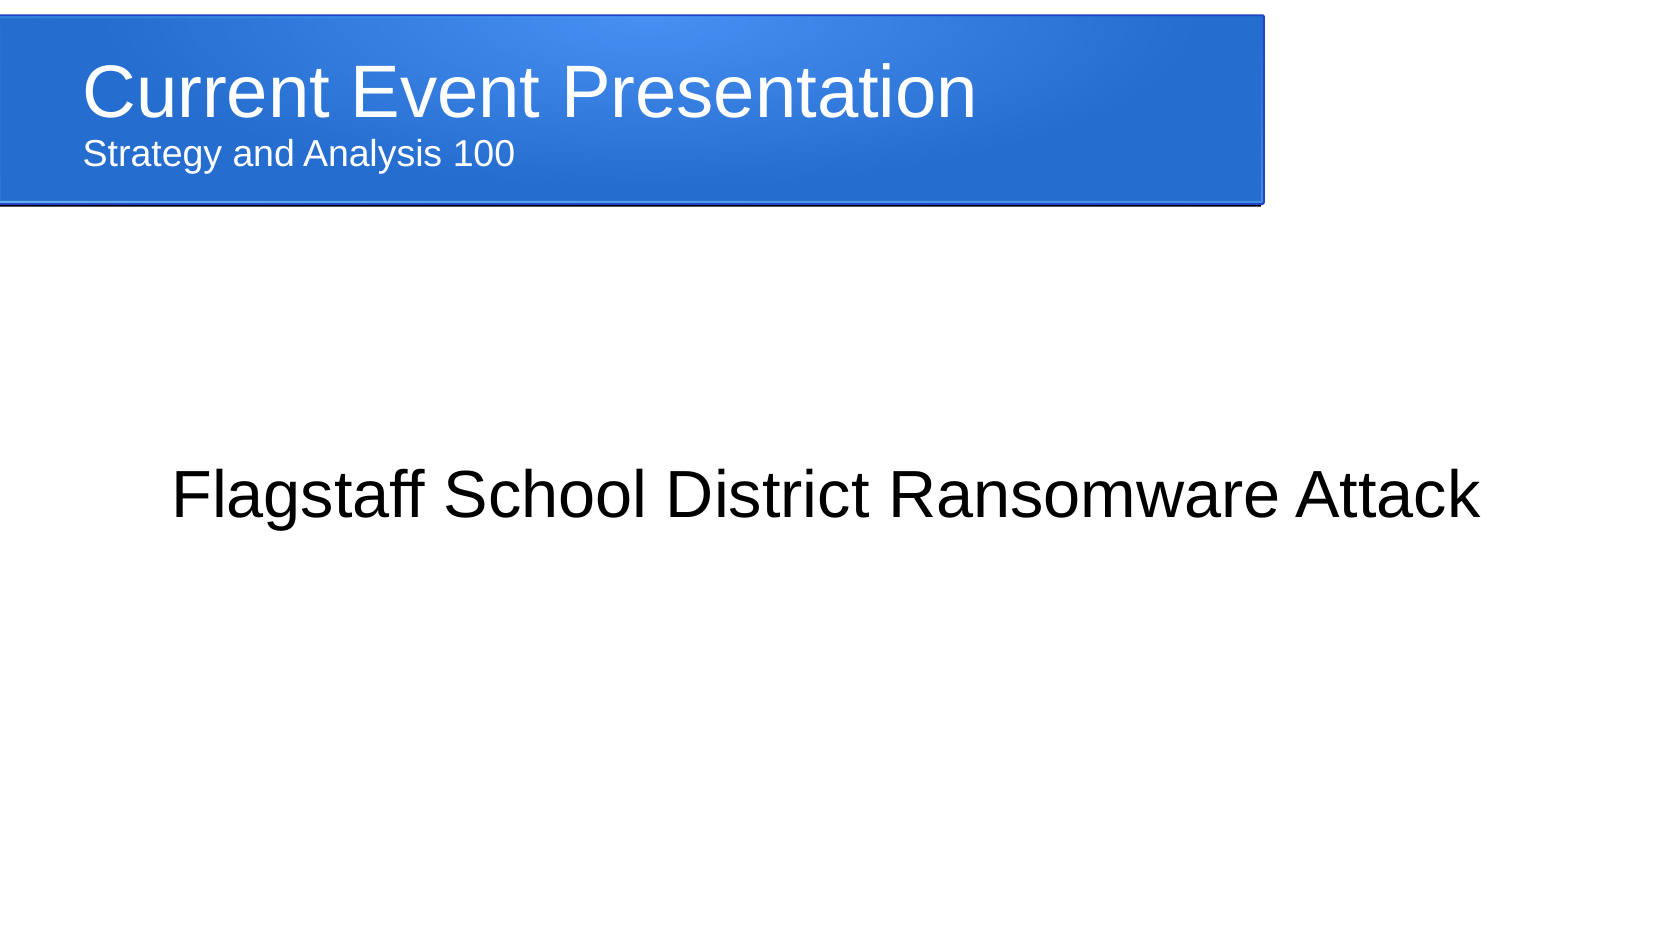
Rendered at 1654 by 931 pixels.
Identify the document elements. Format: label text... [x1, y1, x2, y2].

title Current Event Presentation Strategy and Analysis 100 [82, 35, 1235, 189]
subtitle Flagstaff School District Ransomware Attack [82, 224, 1571, 764]
